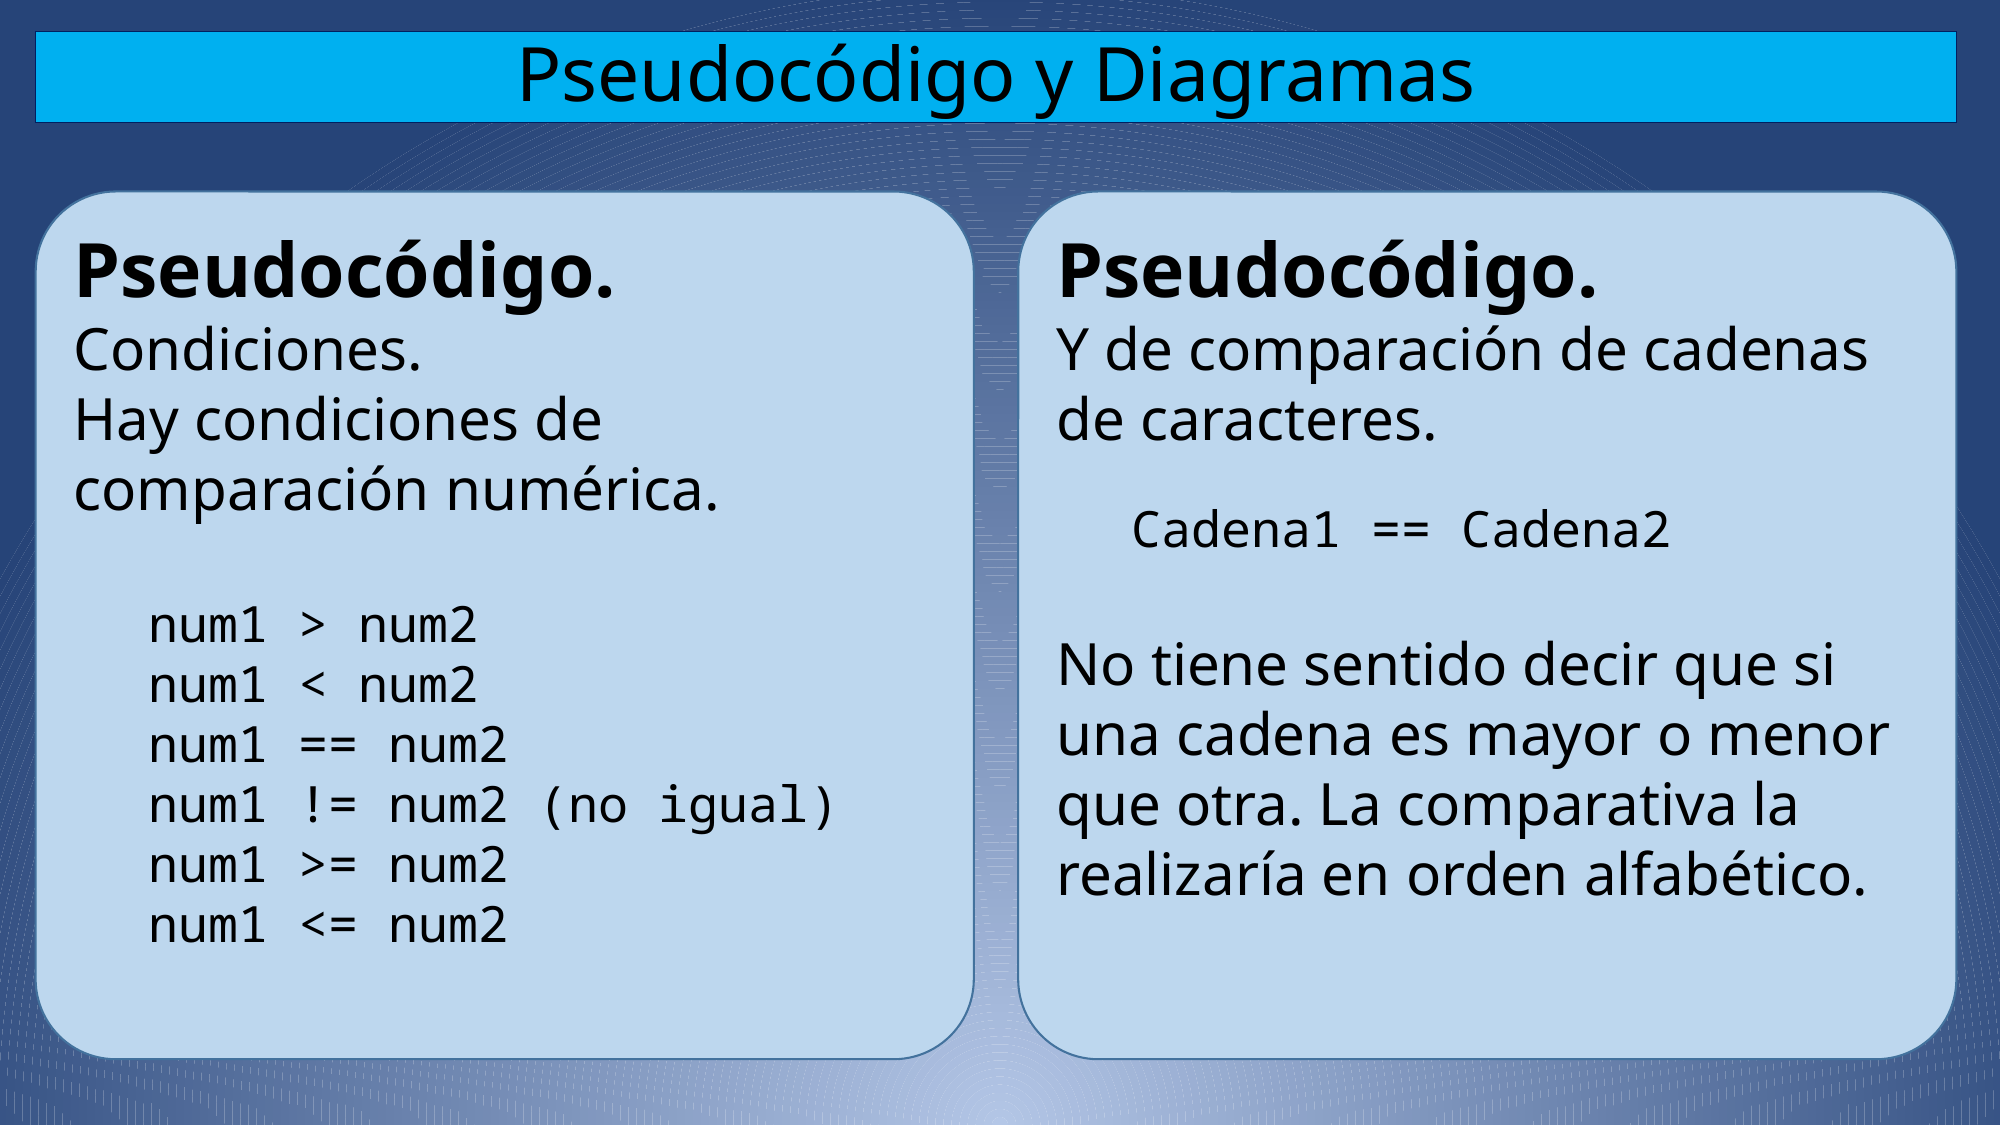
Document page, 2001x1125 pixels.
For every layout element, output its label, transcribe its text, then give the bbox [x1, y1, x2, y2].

text_box Pseudocódigo. Condiciones. Hay condiciones de comparación numérica. num1 > num2 num1 < num2 num1 == num2 num1 != num2 (no igual) num1 >= num2 num1 <= num2 [35, 191, 974, 1060]
title Pseudocódigo y Diagramas [35, 31, 1957, 123]
text_box Pseudocódigo. Y de comparación de cadenas de caracteres. Cadena1 == Cadena2 No tiene sentido decir que si una cadena es mayor o menor que otra. La comparativa la realizaría en orden alfabético. [1018, 191, 1957, 1060]
